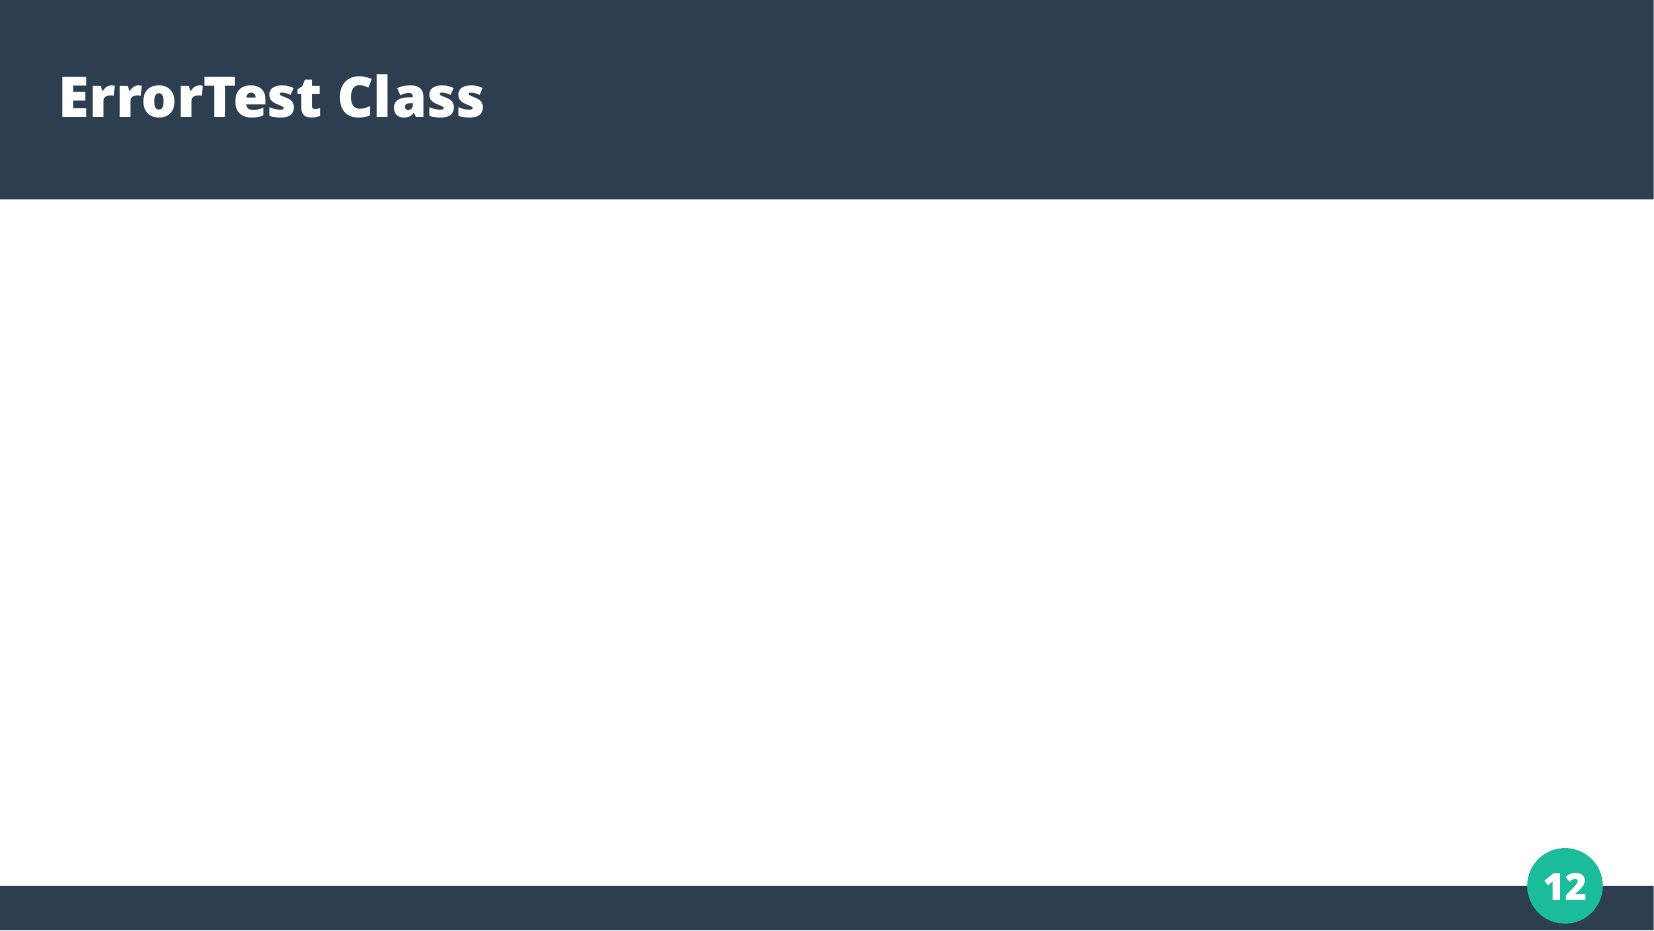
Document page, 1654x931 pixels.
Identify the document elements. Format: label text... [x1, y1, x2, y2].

title ErrorTest Class [59, 37, 1595, 155]
